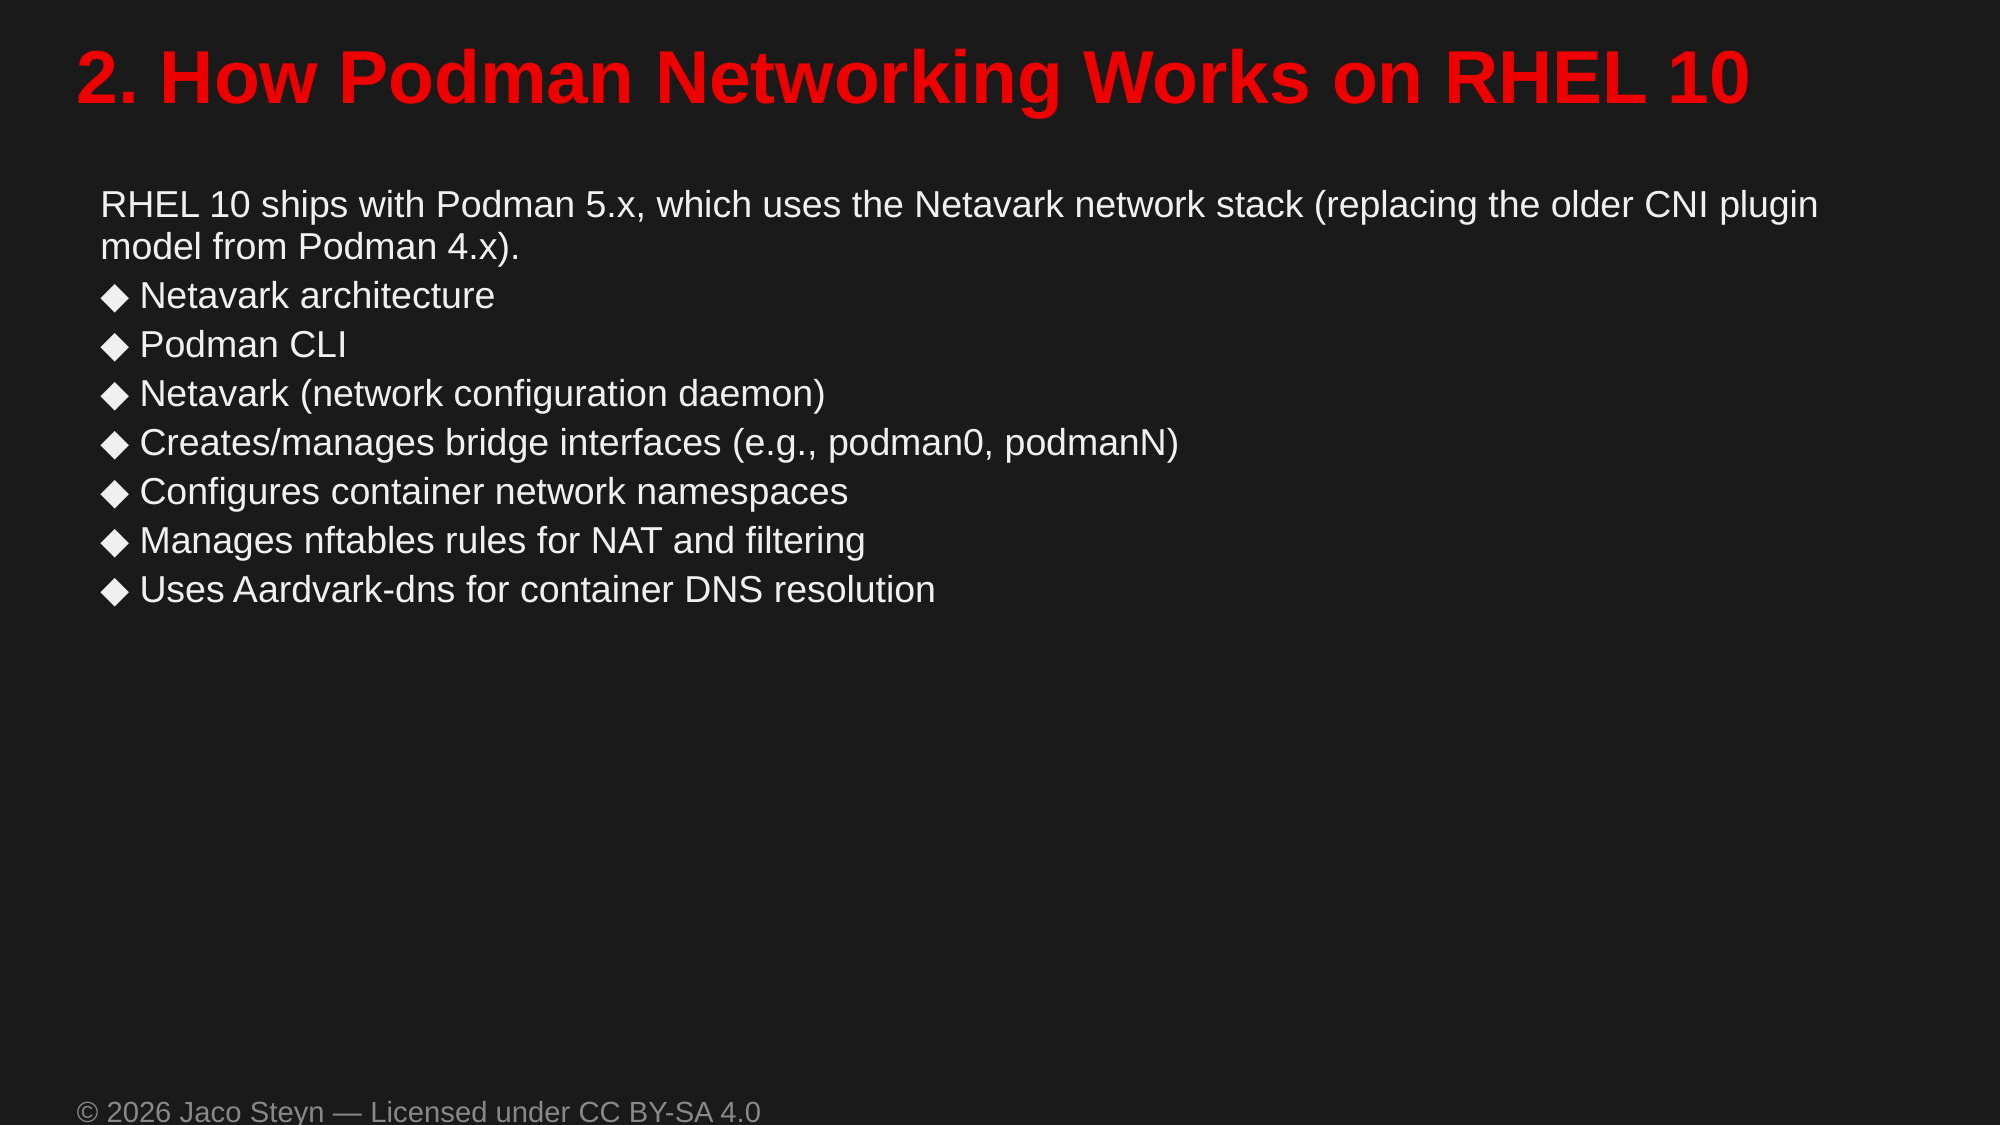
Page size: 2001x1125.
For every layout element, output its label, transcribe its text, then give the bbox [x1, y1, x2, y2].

text_box © 2026 Jaco Steyn — Licensed under CC BY-SA 4.0 [59, 1083, 1942, 1120]
text_box 2. How Podman Networking Works on RHEL 10 [59, 23, 1942, 154]
text_box RHEL 10 ships with Podman 5.x, which uses the Netavark network stack (replacing the older CNI plugin model from Podman 4.x). ◆ Netavark architecture ◆ Podman CLI ◆ Netavark (network configuration daemon) ◆ Creates/manages bridge interfaces (e.g., podman0, podmanN) ◆ Configures container network namespaces ◆ Manages nftables rules for NAT and filtering ◆ Uses Aardvark-dns for container DNS resolution [59, 171, 1942, 1083]
